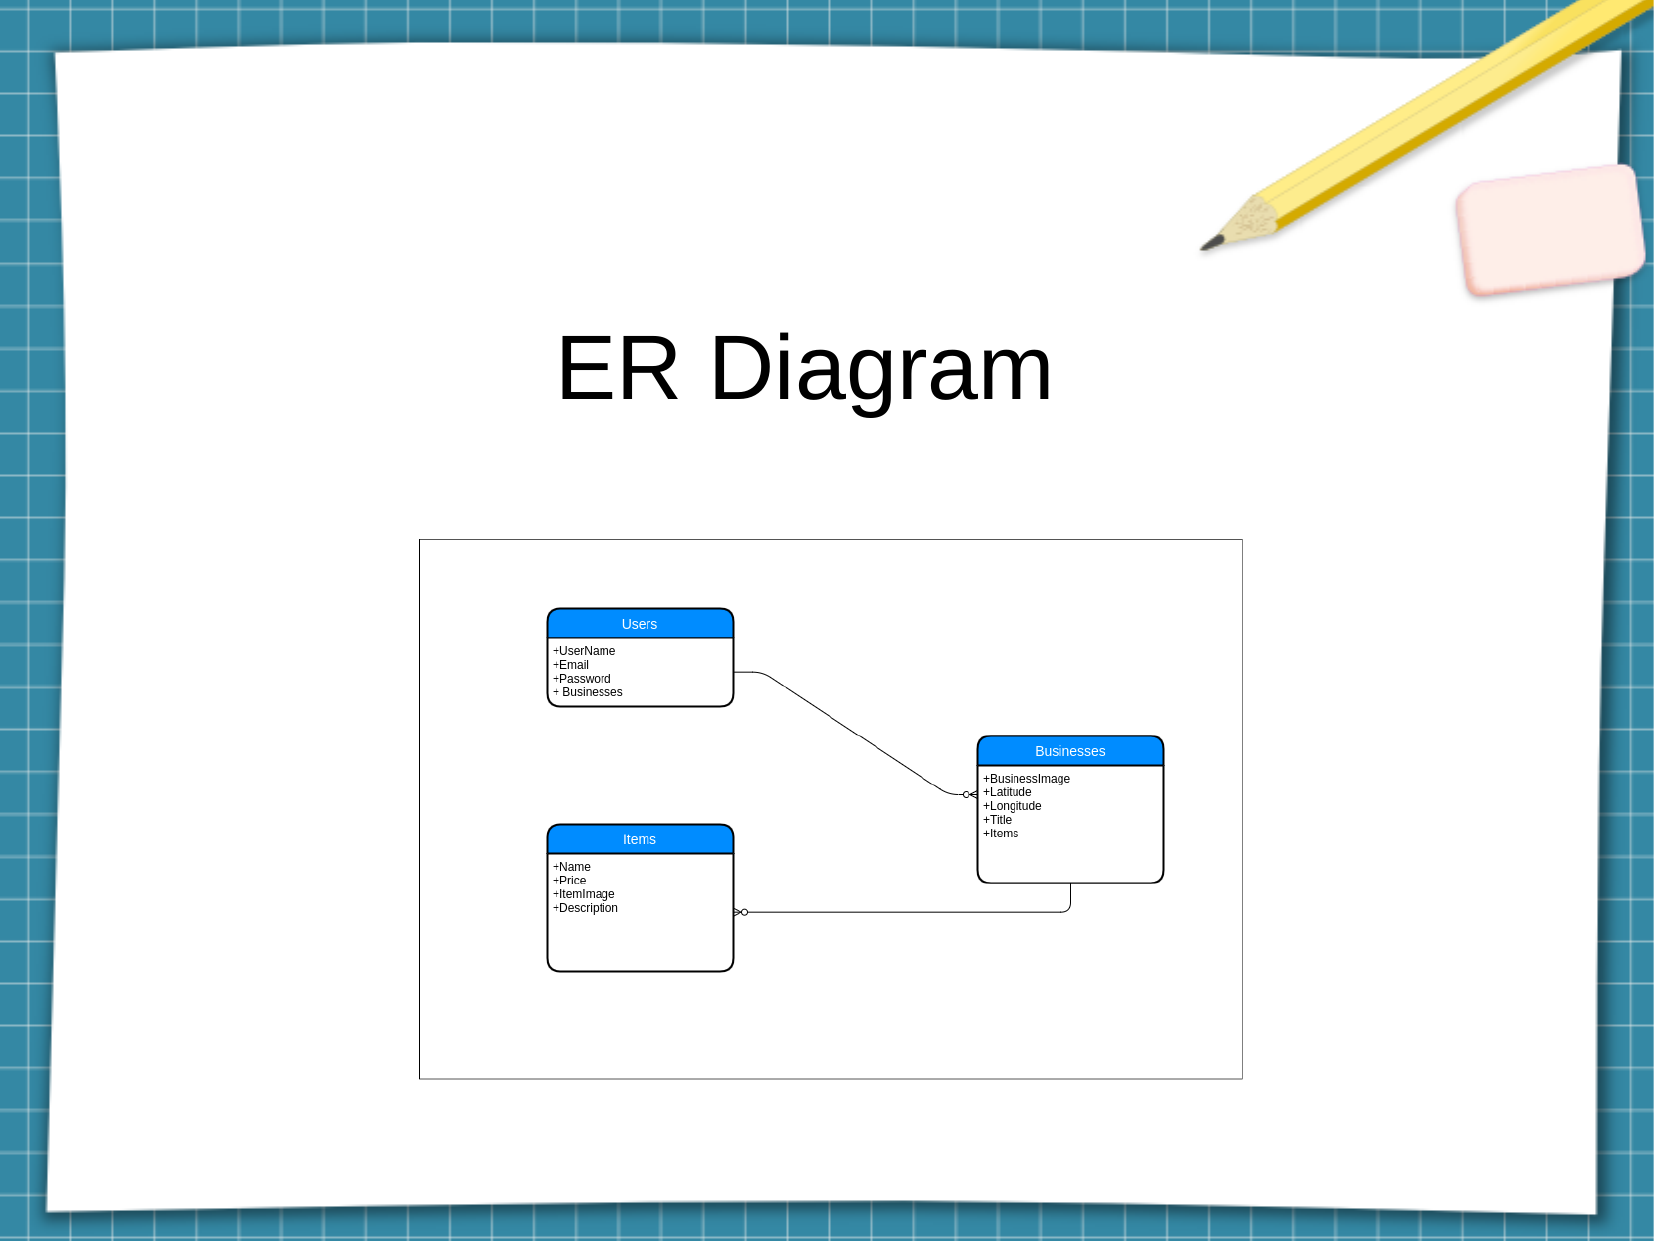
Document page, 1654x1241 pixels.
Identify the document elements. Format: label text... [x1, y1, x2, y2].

picture [0, 0, 1654, 1241]
title ER Diagram [141, 291, 1471, 445]
